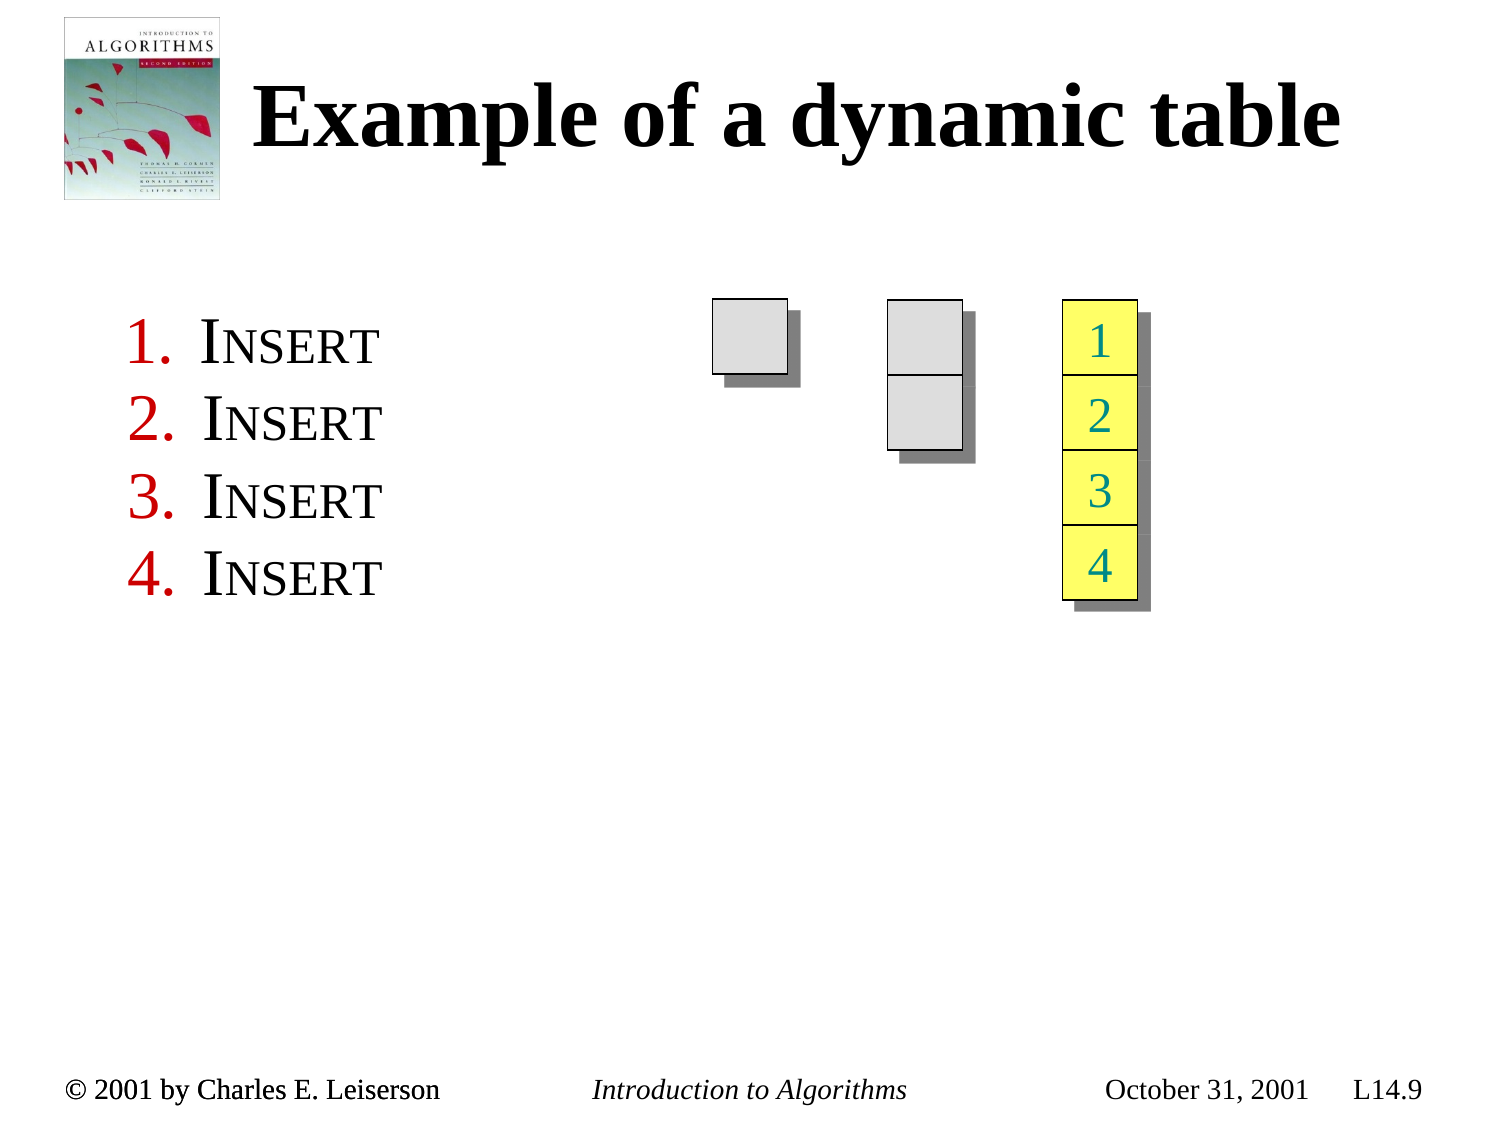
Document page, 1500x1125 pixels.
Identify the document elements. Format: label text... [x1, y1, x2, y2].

picture [64, 17, 220, 200]
text_box 2 [1062, 376, 1138, 451]
text_box INSERT [112, 521, 398, 617]
text_box October 31, 2001 L14.<number> [982, 1062, 1438, 1113]
text_box [712, 298, 788, 374]
text_box 1 [1062, 299, 1138, 376]
text_box [887, 299, 963, 451]
text_box INSERT [112, 366, 398, 443]
text_box INSERT [112, 443, 398, 521]
text_box Introduction to Algorithms [577, 1062, 923, 1113]
text_box INSERT [109, 289, 395, 385]
text_box 4 [1062, 526, 1138, 601]
text_box 3 [1062, 451, 1138, 526]
title Example of a dynamic table [237, 24, 1475, 213]
